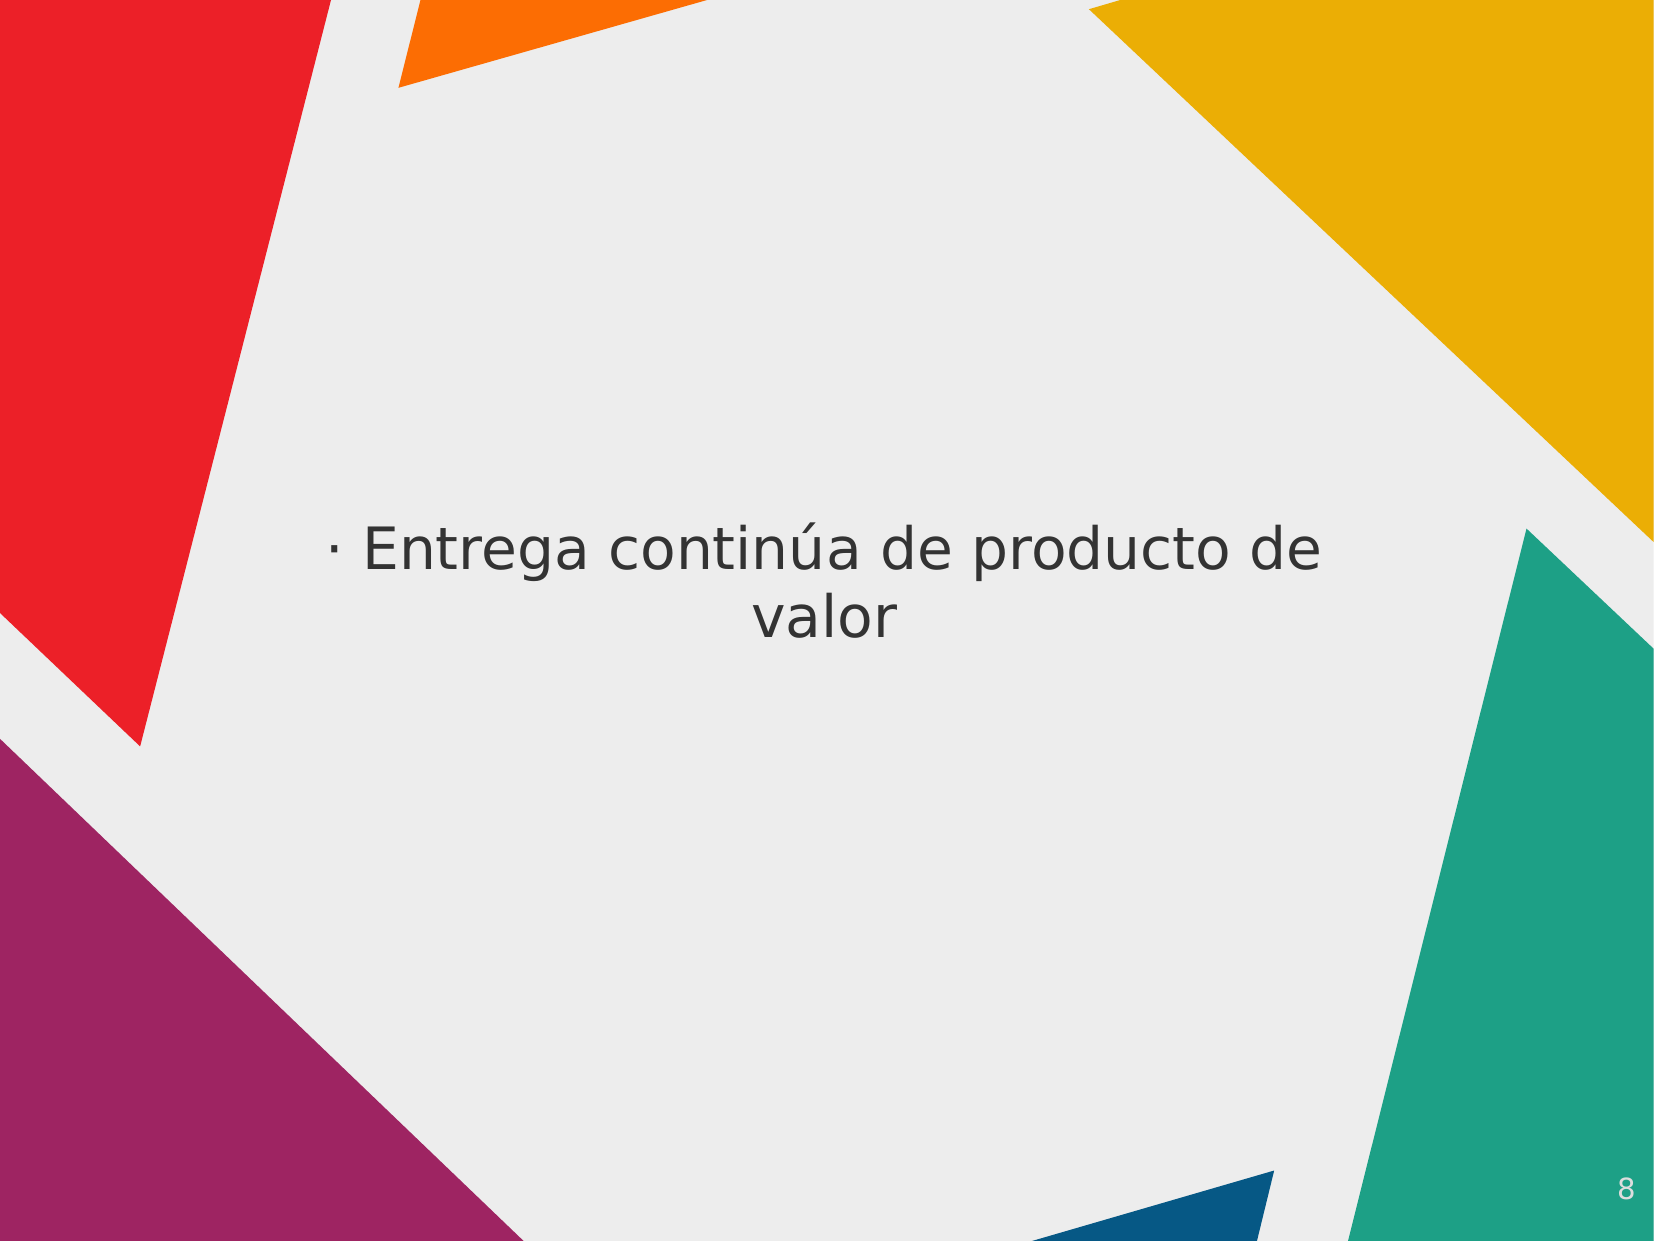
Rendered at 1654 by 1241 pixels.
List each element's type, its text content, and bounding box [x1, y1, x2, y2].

title · Entrega continúa de producto de valor [283, 480, 1366, 688]
